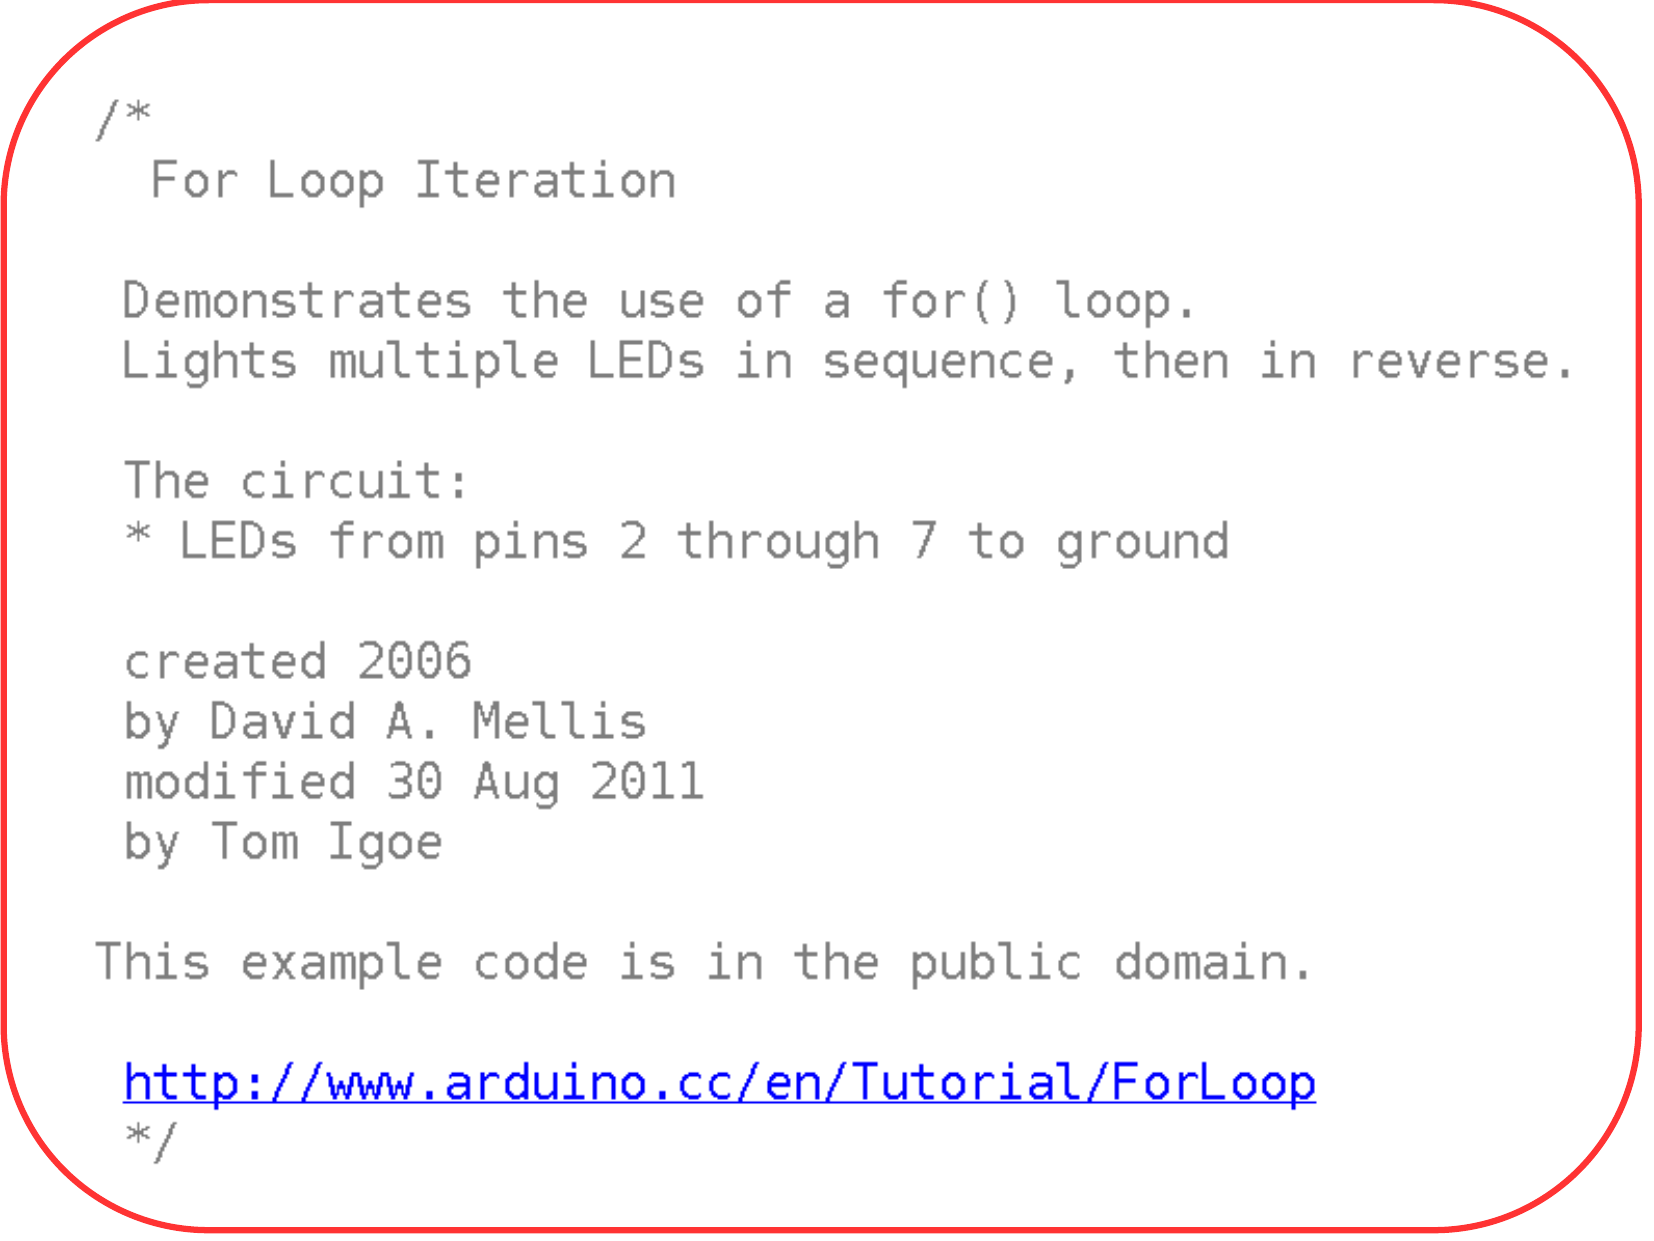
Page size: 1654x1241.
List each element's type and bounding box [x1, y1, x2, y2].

picture [1566, 1176, 1579, 1187]
picture [90, 92, 1579, 1187]
